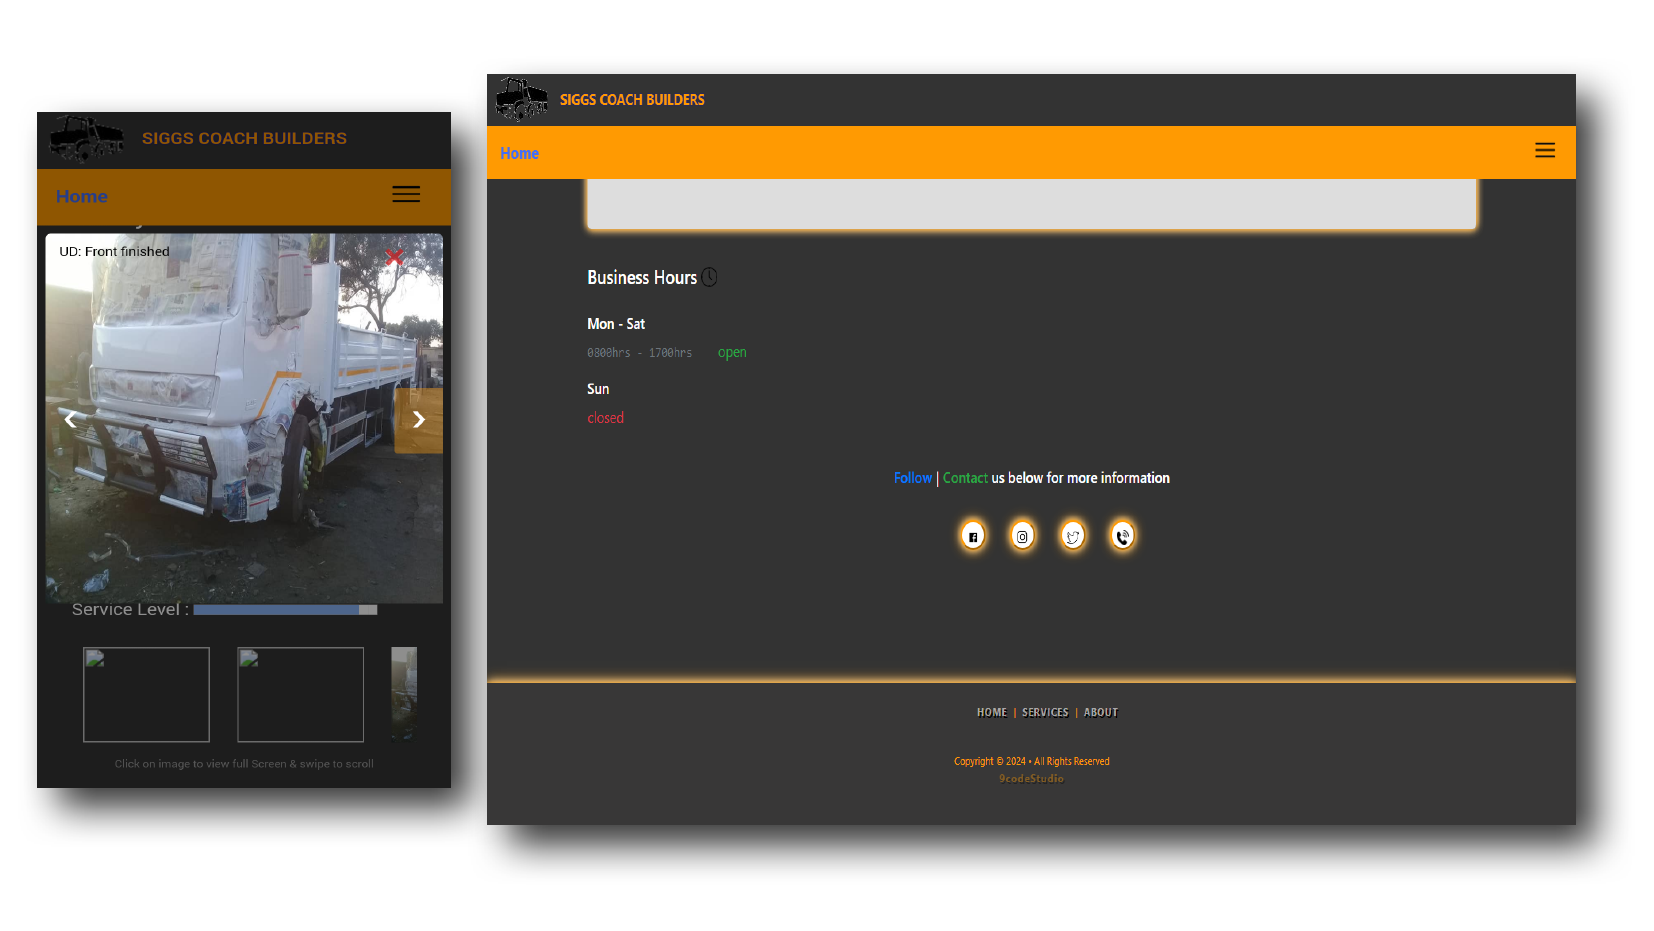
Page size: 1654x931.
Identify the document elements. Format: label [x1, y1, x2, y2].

picture [487, 74, 1576, 826]
picture [37, 112, 451, 788]
